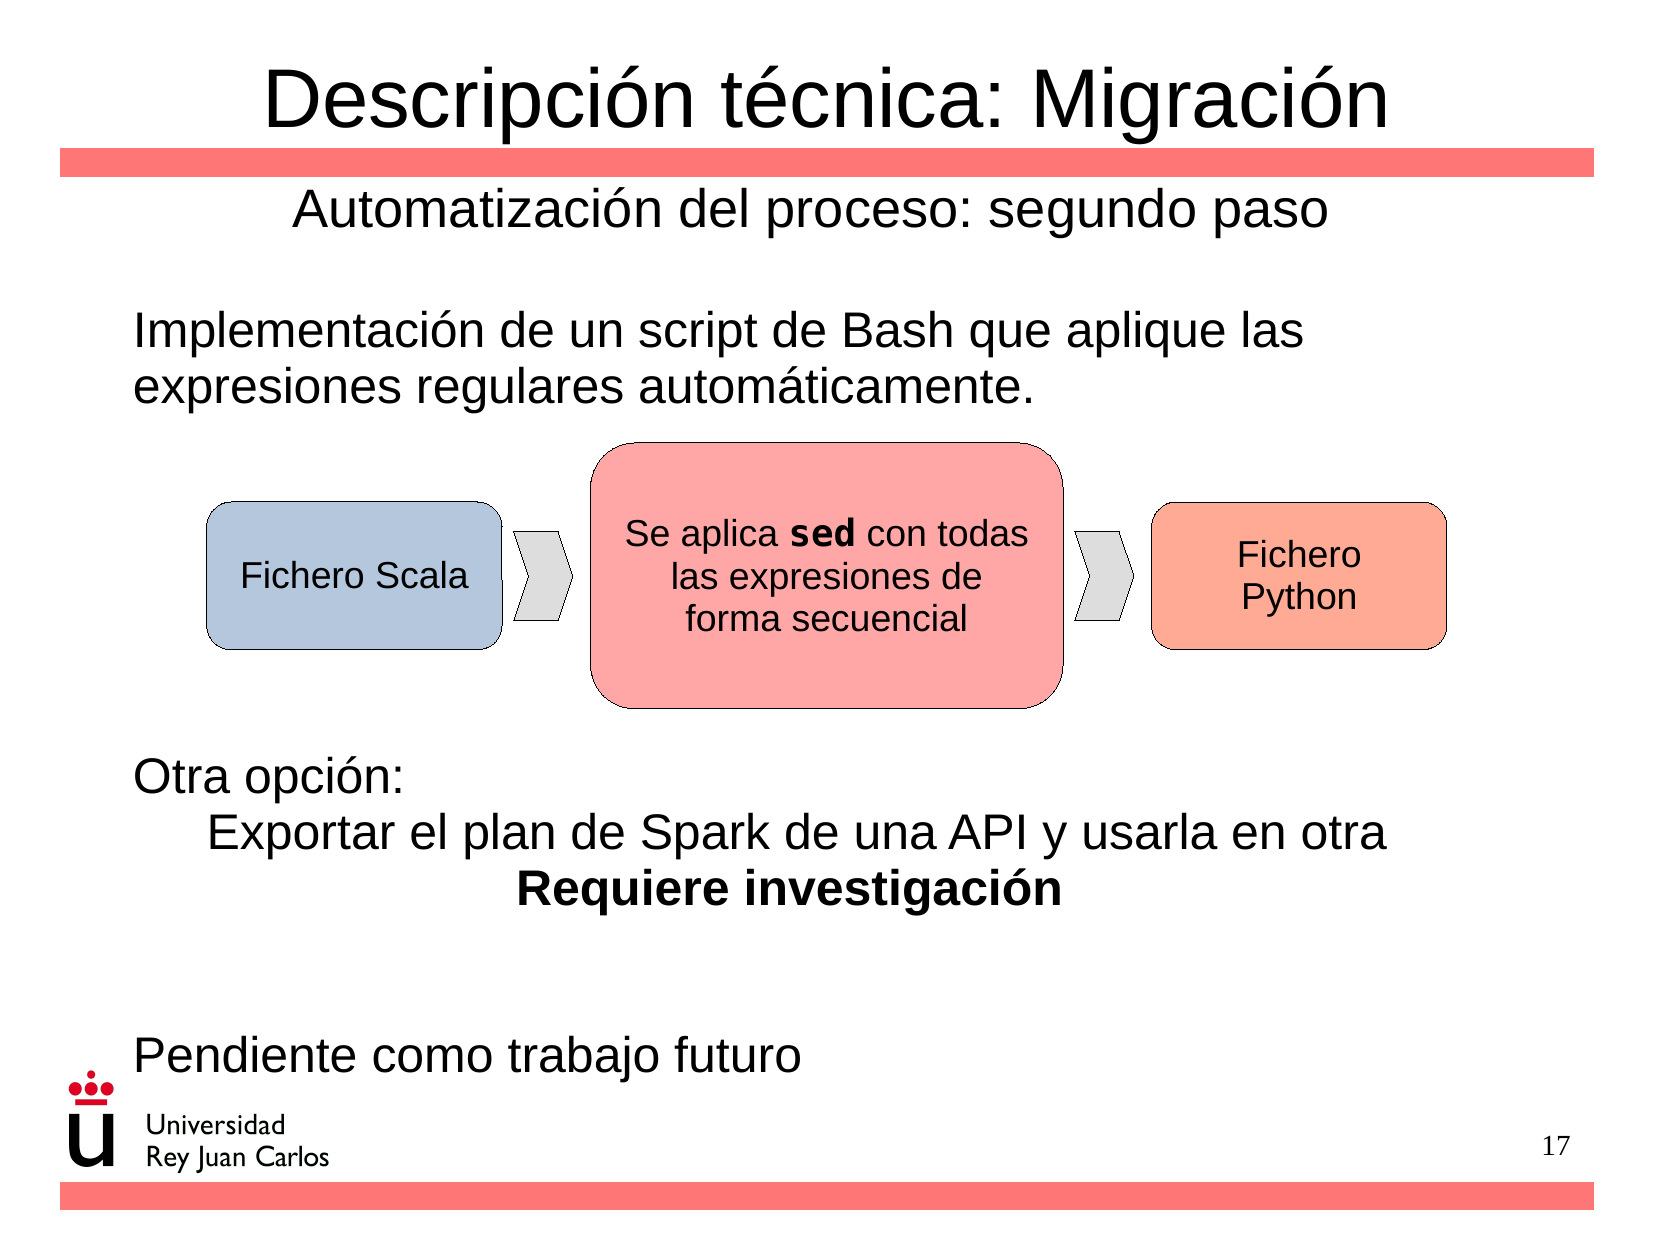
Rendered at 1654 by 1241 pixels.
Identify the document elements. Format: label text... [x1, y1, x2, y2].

text_box Implementación de un script de Bash que aplique las expresiones regulares automáticamente. Otra opción: Exportar el plan de Spark de una API y usarla en otra Requiere investigación Pendiente como trabajo futuro [118, 295, 1536, 1091]
title Descripción técnica: Migración [82, 49, 1571, 147]
text_box [1074, 531, 1134, 621]
text_box Automatización del proceso: segundo paso [118, 178, 1506, 247]
picture [65, 1045, 331, 1181]
text_box Fichero Scala [206, 501, 503, 650]
text_box Fichero Python [1151, 502, 1447, 650]
text_box [59, 1181, 1595, 1211]
text_box Se aplica sed con todas las expresiones de forma secuencial [590, 442, 1064, 709]
text_box [513, 531, 573, 621]
text_box [59, 147, 1595, 178]
